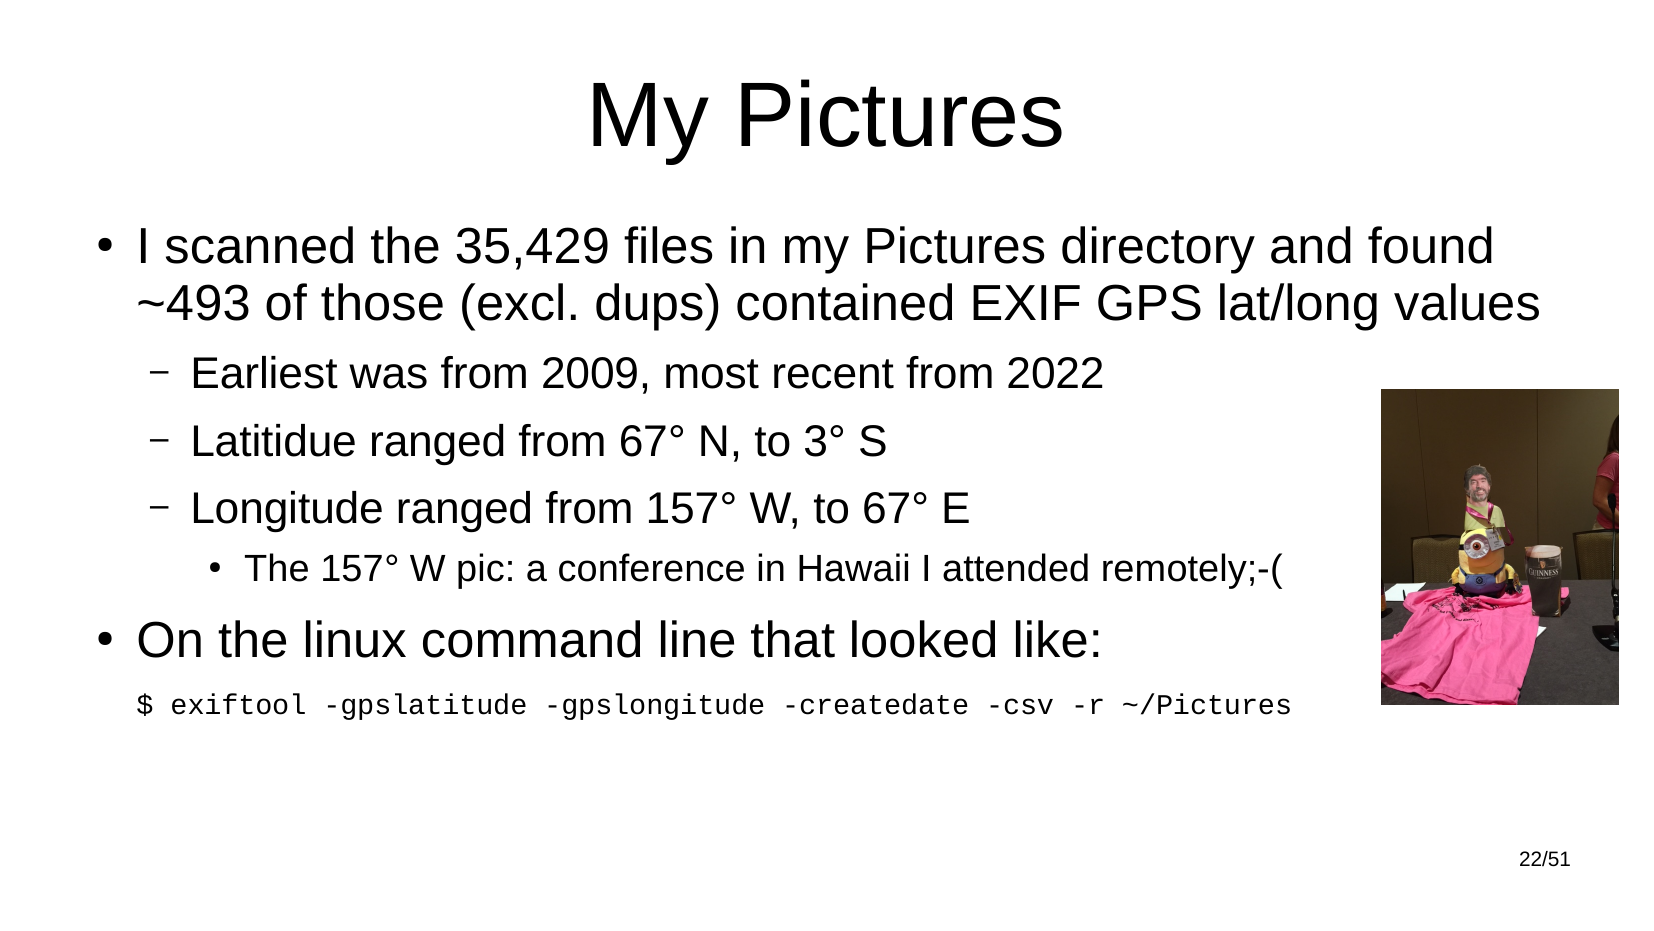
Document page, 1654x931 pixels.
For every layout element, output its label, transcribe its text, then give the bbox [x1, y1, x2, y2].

picture [1381, 389, 1619, 705]
list I scanned the 35,429 files in my Pictures directory and found ~493 of those (excl. dups) contained EXIF GPS lat/long values Earliest was from 2009, most recent from 2022 Latitidue ranged from 67° N, to 3° S Longitude ranged from 157° W, to 67° E The 157° W pic: a conference in Hawaii I attended remotely;-( On the linux command line that looked like: $ exiftool -gpslatitude -gpslongitude -createdate -csv -r ~/Pictures [82, 217, 1571, 758]
title My Pictures [82, 37, 1571, 193]
